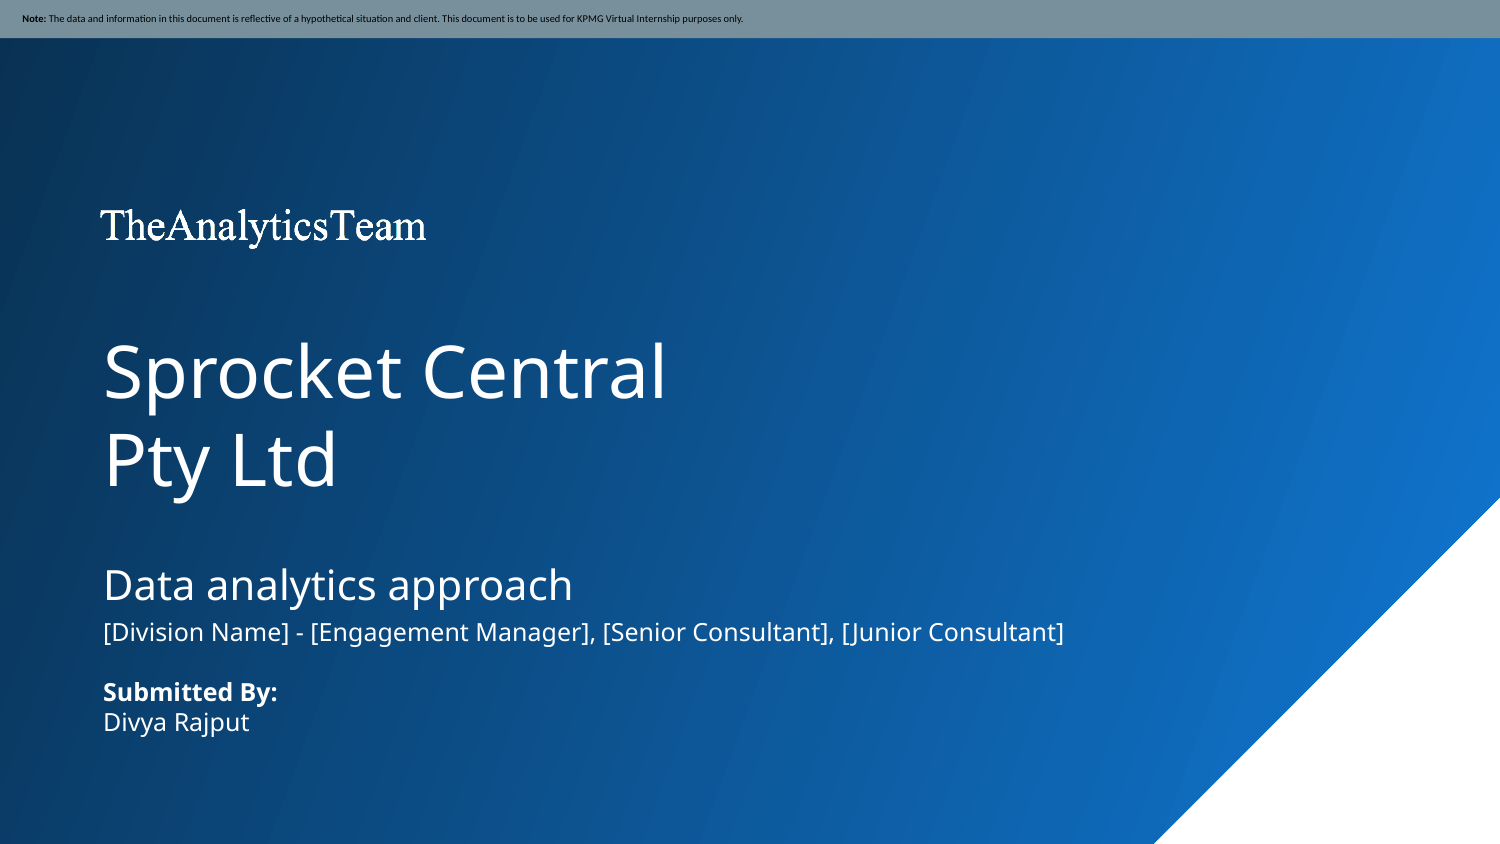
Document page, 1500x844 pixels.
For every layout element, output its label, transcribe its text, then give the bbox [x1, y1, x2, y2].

text_box Data analytics approach [88, 543, 999, 601]
text_box Sprocket Central Pty Ltd [88, 310, 737, 516]
text_box [Division Name] - [Engagement Manager], [Senior Consultant], [Junior Consultant] Submitted By: Divya Rajput [88, 601, 1114, 752]
picture [100, 209, 426, 249]
text_box Note: The data and information in this document is reflective of a hypothetical situation and client. This document is to be used for KPMG Virtual Internship purposes only. [0, 0, 1500, 39]
text_box [0, 39, 1500, 844]
